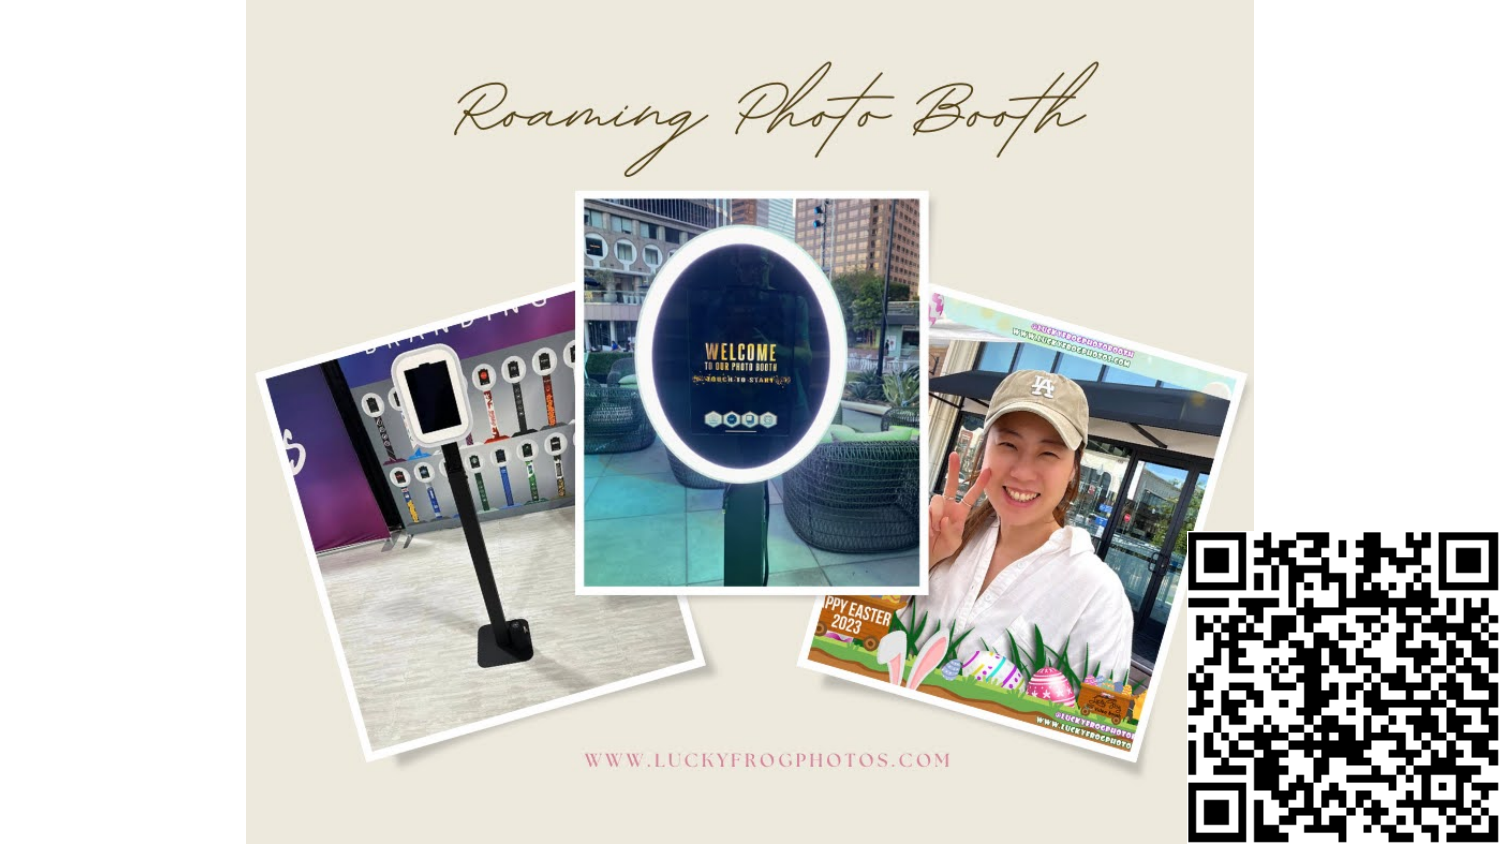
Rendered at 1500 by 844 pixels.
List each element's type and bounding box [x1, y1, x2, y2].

picture [246, 0, 1500, 844]
